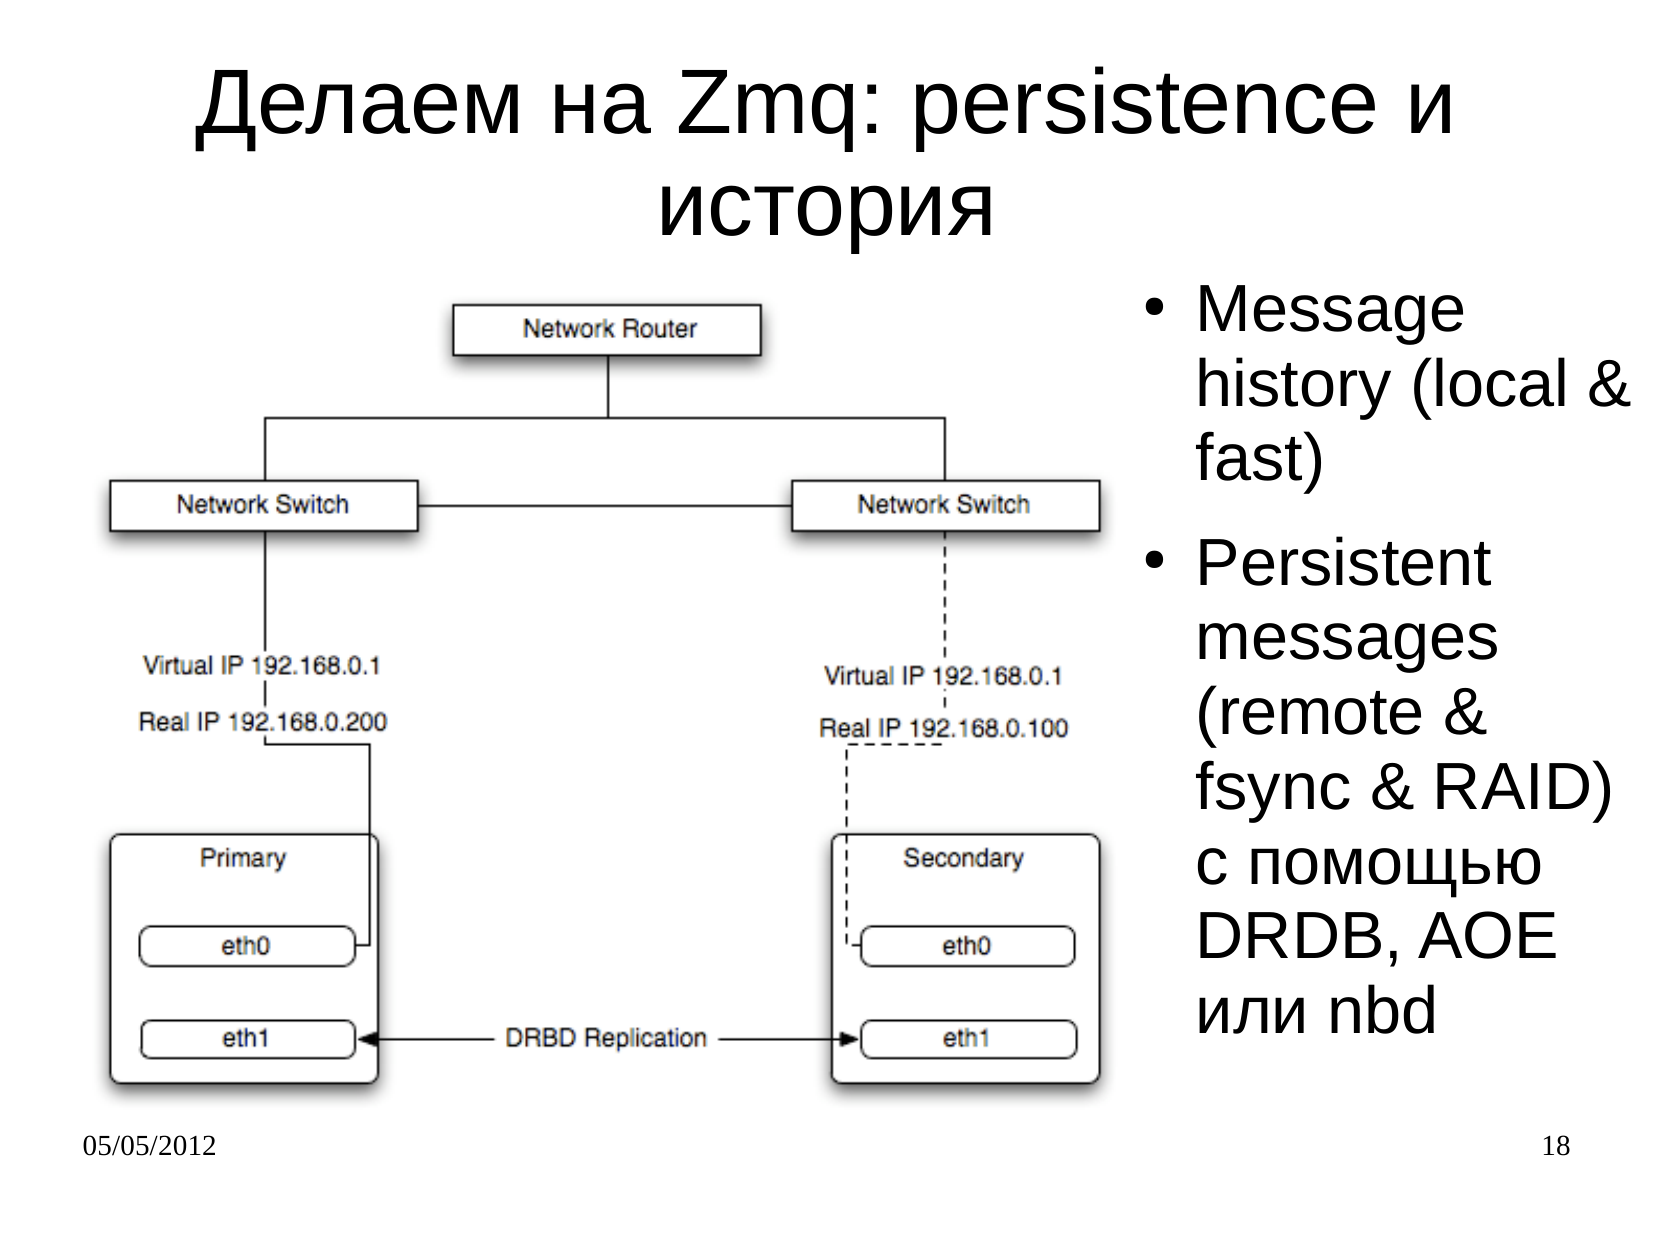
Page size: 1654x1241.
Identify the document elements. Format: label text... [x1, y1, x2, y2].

title Делаем на Zmq: persistence и история [82, 49, 1571, 257]
picture [68, 269, 1141, 1133]
list Message history (local & fast) Persistent messages (remote & fsync & RAID) с помощью DRDB, AOE или nbd [1125, 270, 1636, 1126]
